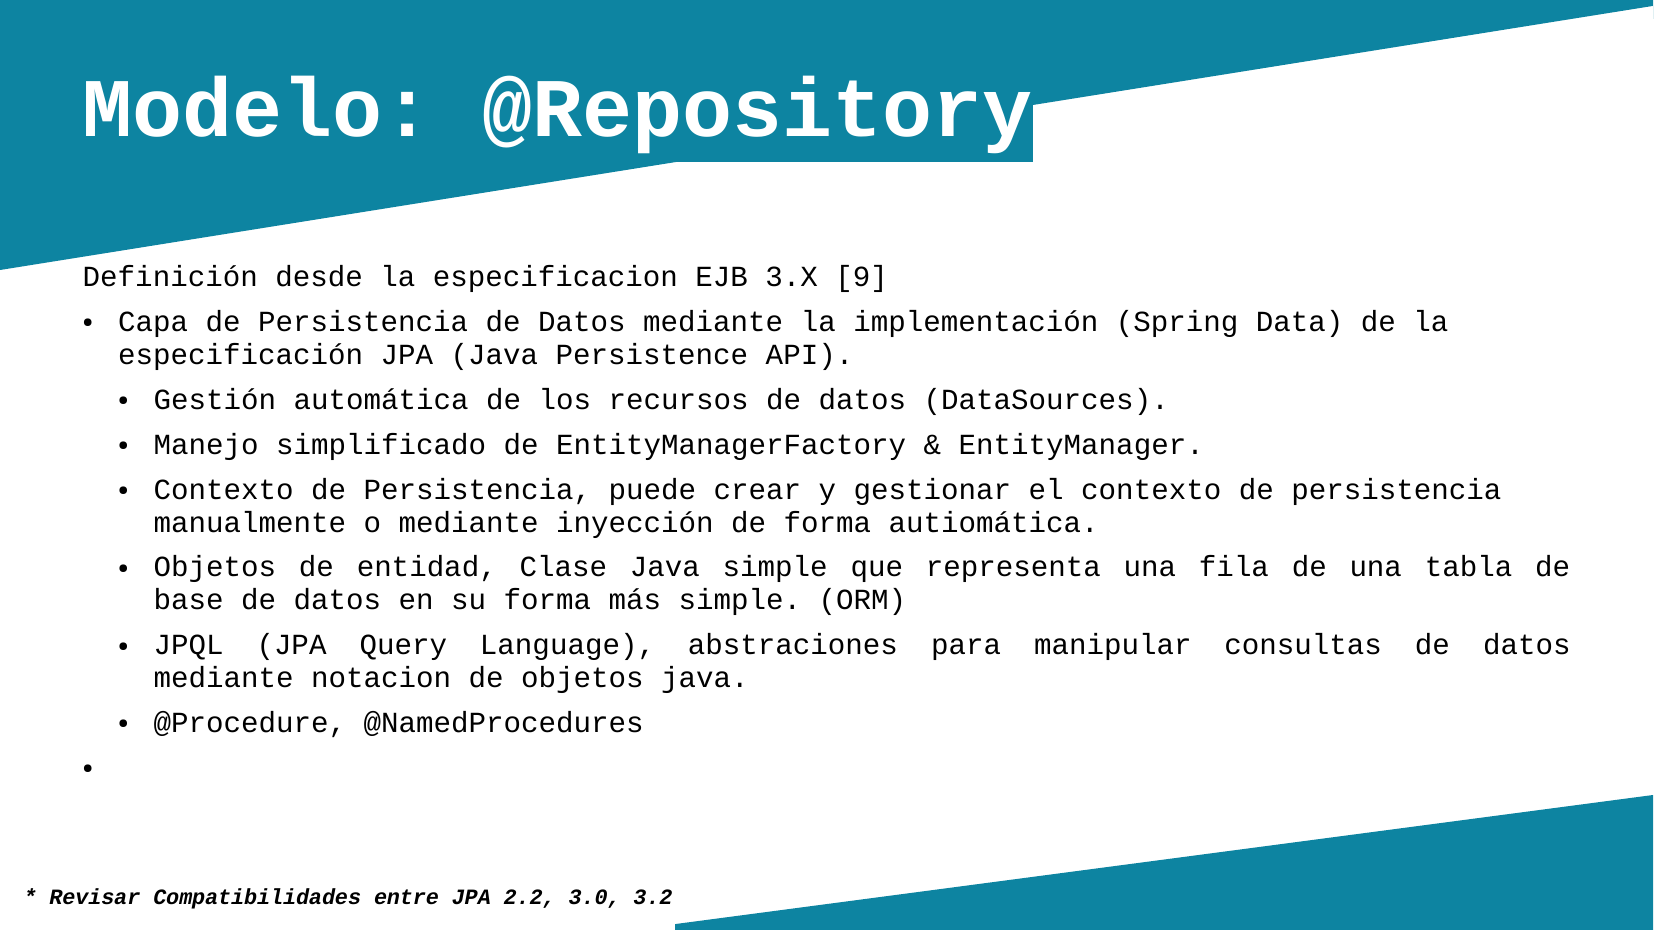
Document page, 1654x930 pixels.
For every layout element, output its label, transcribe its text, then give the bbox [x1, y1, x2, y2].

text_box * Revisar Compatibilidades entre JPA 2.2, 3.0, 3.2 [23, 917, 1637, 925]
subtitle Definición desde la especificacion EJB 3.X [9] Capa de Persistencia de Datos mediante la implementación (Spring Data) de la especificación JPA (Java Persistence API). Gestión automática de los recursos de datos (DataSources). Manejo simplificado de EntityManagerFactory & EntityManager. Contexto de Persistencia, puede crear y gestionar el contexto de persistencia manualmente o mediante inyección de forma autiomática. Objetos de entidad, Clase Java simple que representa una fila de una tabla de base de datos en su forma más simple. (ORM) JPQL (JPA Query Language), abstraciones para manipular consultas de datos mediante notacion de objetos java. @Procedure, @NamedProcedures [82, 690, 1571, 787]
title Modelo: @Repository [82, 156, 1571, 193]
